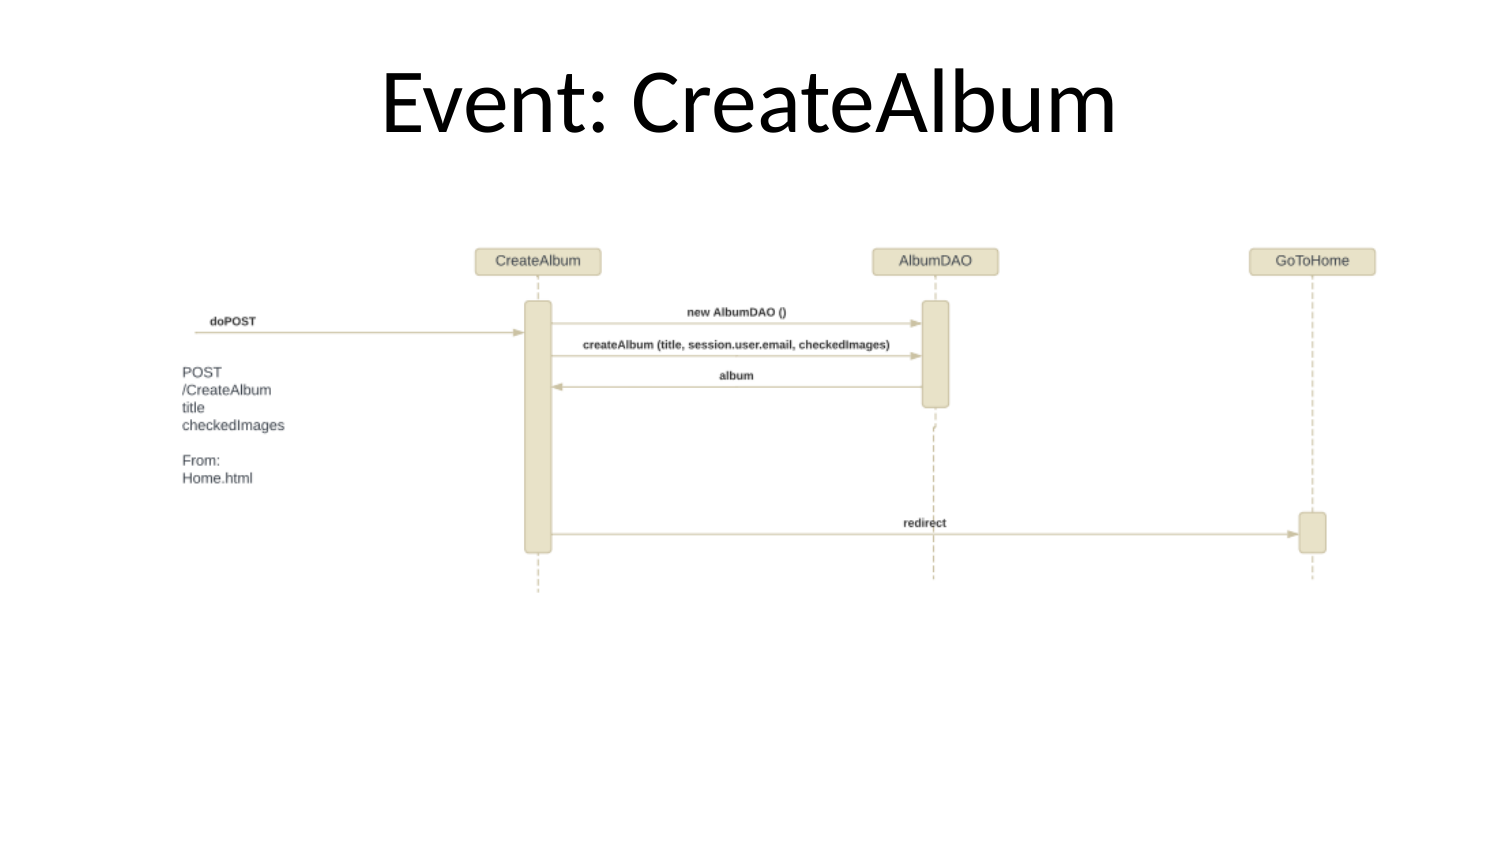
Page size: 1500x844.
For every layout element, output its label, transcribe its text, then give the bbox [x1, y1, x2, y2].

picture [147, 224, 1388, 638]
title Event: CreateAlbum [75, 33, 1426, 158]
